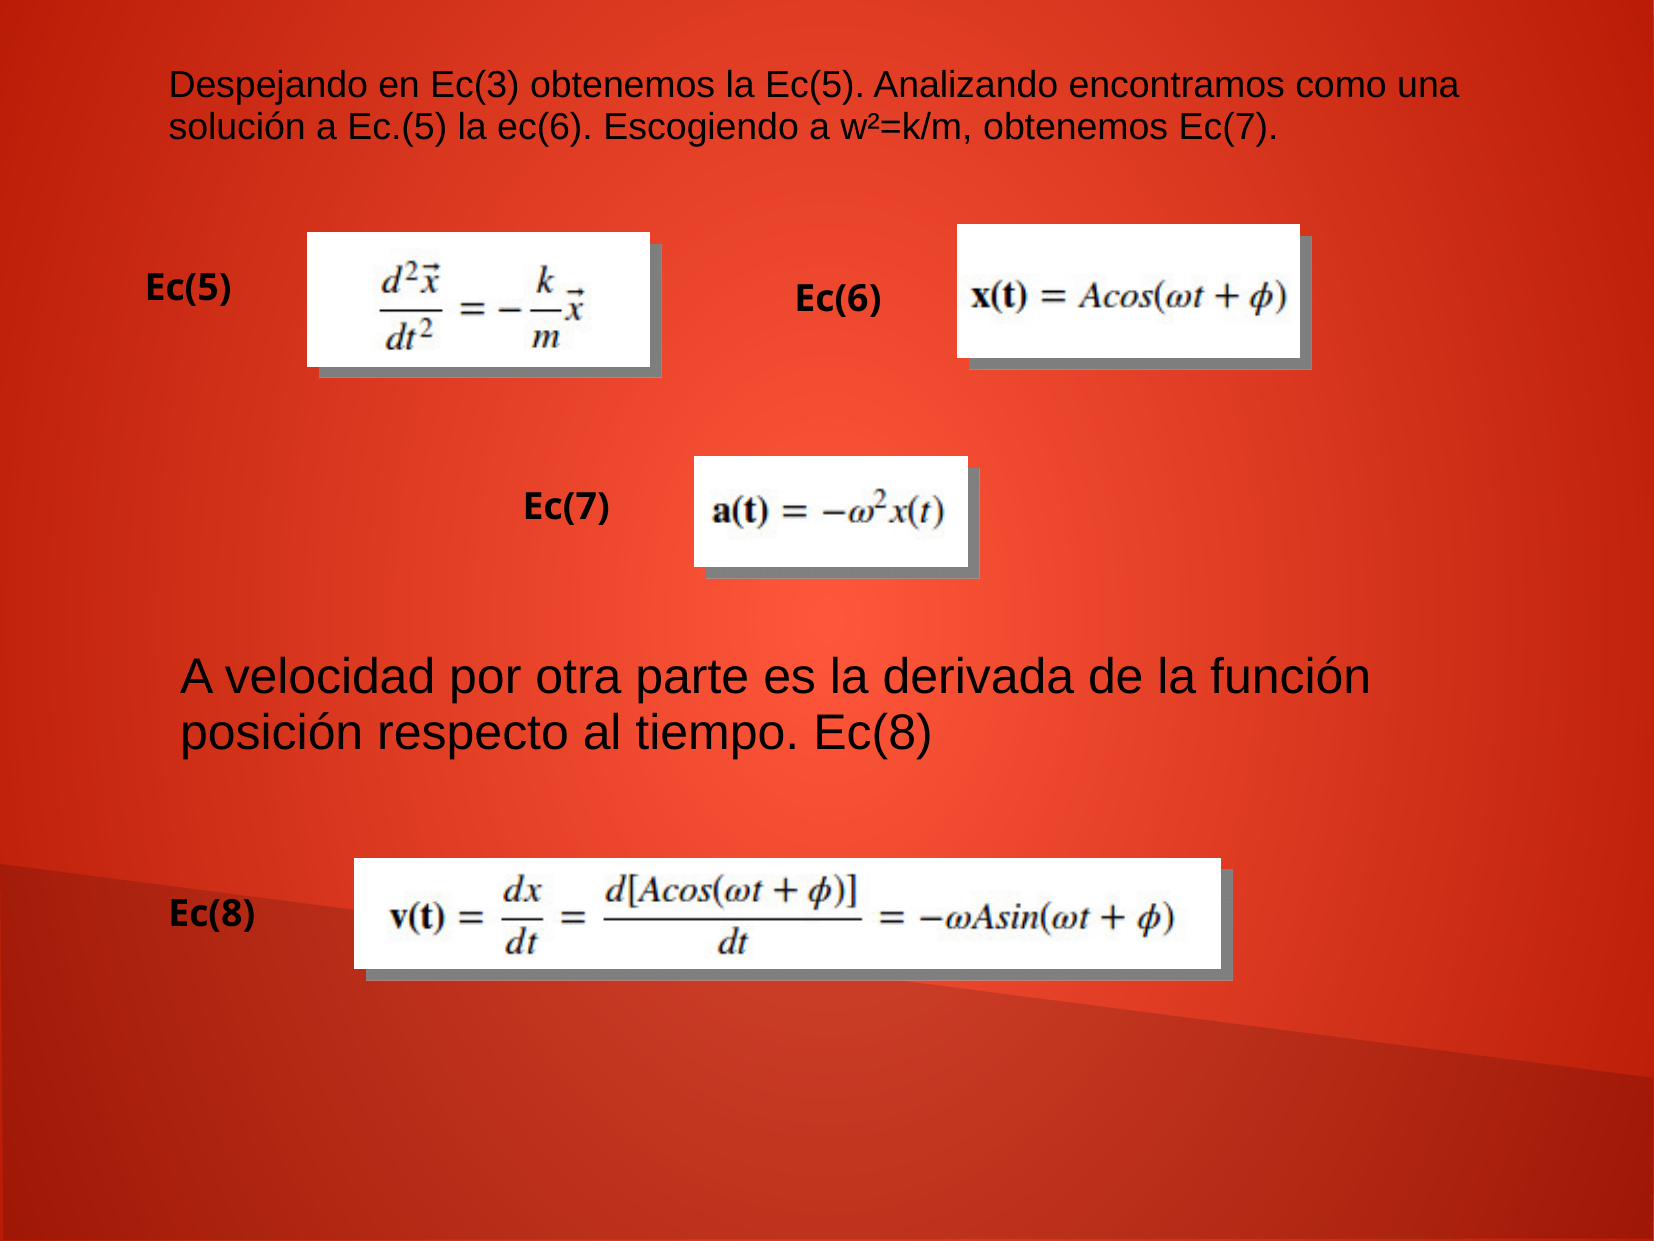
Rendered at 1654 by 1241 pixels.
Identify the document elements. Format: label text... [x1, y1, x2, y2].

text_box Ec(8) [153, 878, 343, 969]
picture [307, 232, 650, 367]
text_box A velocidad por otra parte es la derivada de la función posición respecto al tiempo. Ec(8) [165, 641, 1453, 768]
picture [354, 858, 1221, 969]
picture [957, 224, 1300, 358]
text_box Despejando en Ec(3) obtenemos la Ec(5). Analizando encontramos como una solución a Ec.(5) la ec(6). Escogiendo a w²=k/m, obtenemos Ec(7). [153, 56, 1536, 155]
picture [694, 456, 968, 567]
text_box Ec(7) [507, 472, 697, 563]
text_box Ec(6) [779, 264, 969, 355]
list [82, 47, 1571, 1010]
text_box Ec(5) [129, 252, 319, 343]
